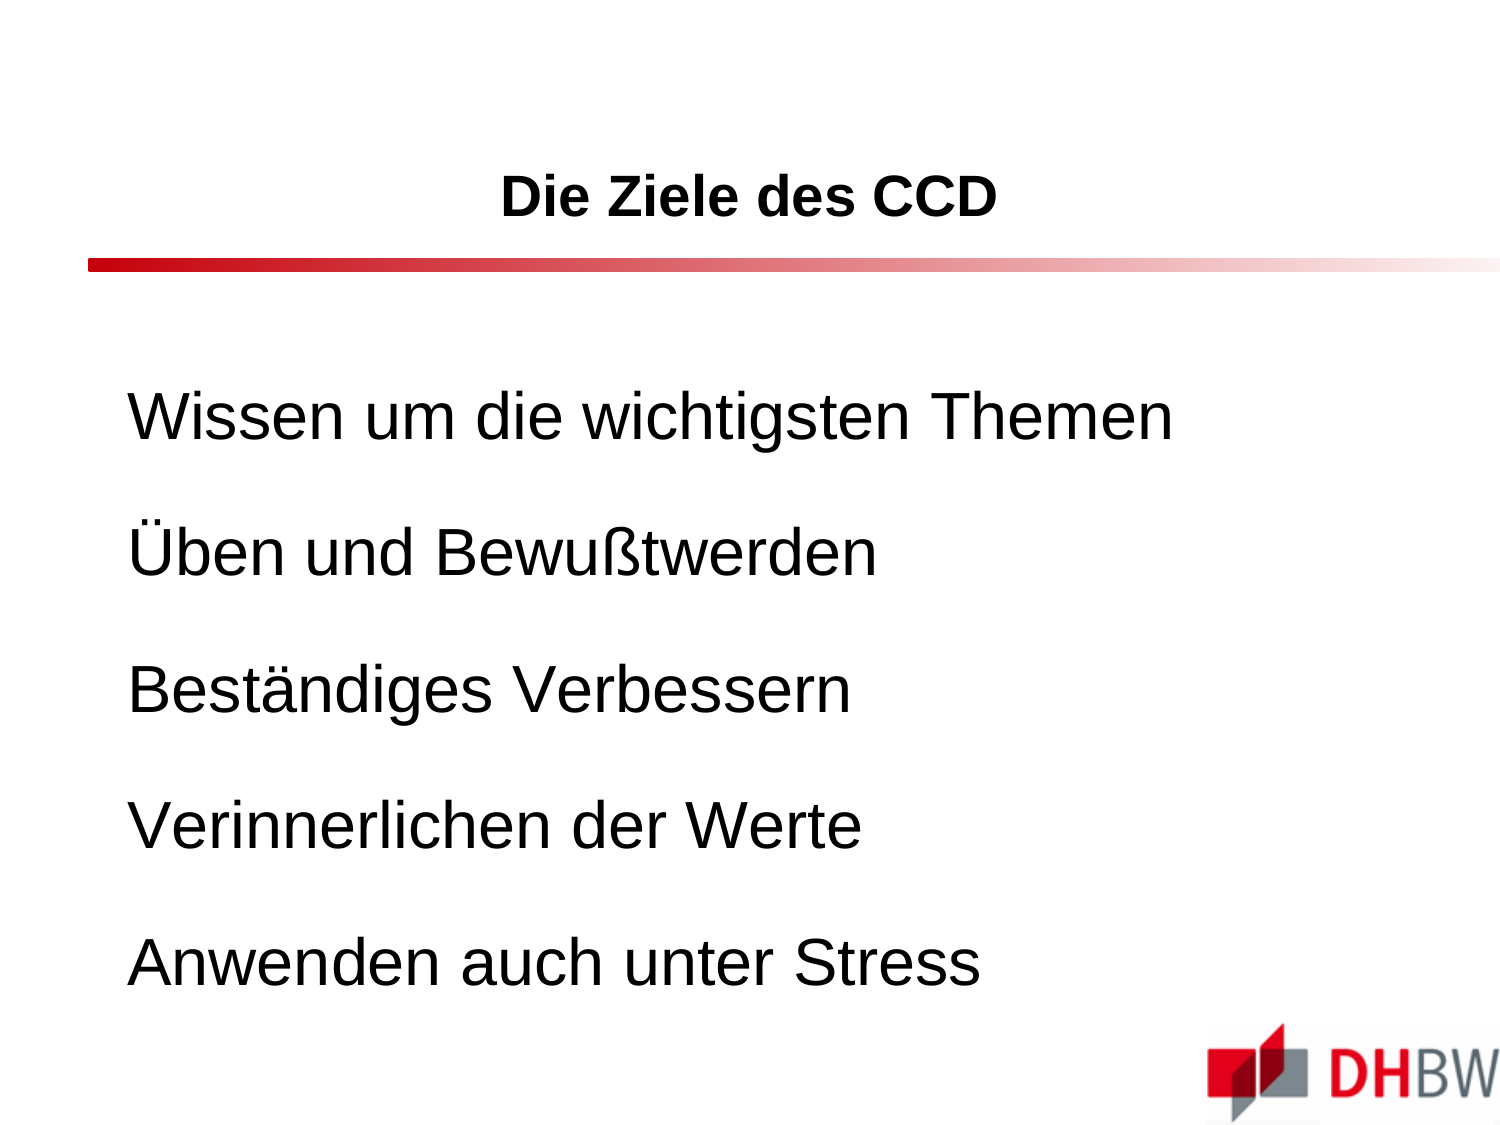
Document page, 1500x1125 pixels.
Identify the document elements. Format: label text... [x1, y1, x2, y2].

list Wissen um die wichtigsten Themen Üben und Bewußtwerden Beständiges Verbessern Verinnerlichen der Werte Anwenden auch unter Stress [112, 324, 1388, 1020]
title Die Ziele des CCD [112, 20, 1388, 324]
picture [1206, 1021, 1500, 1125]
